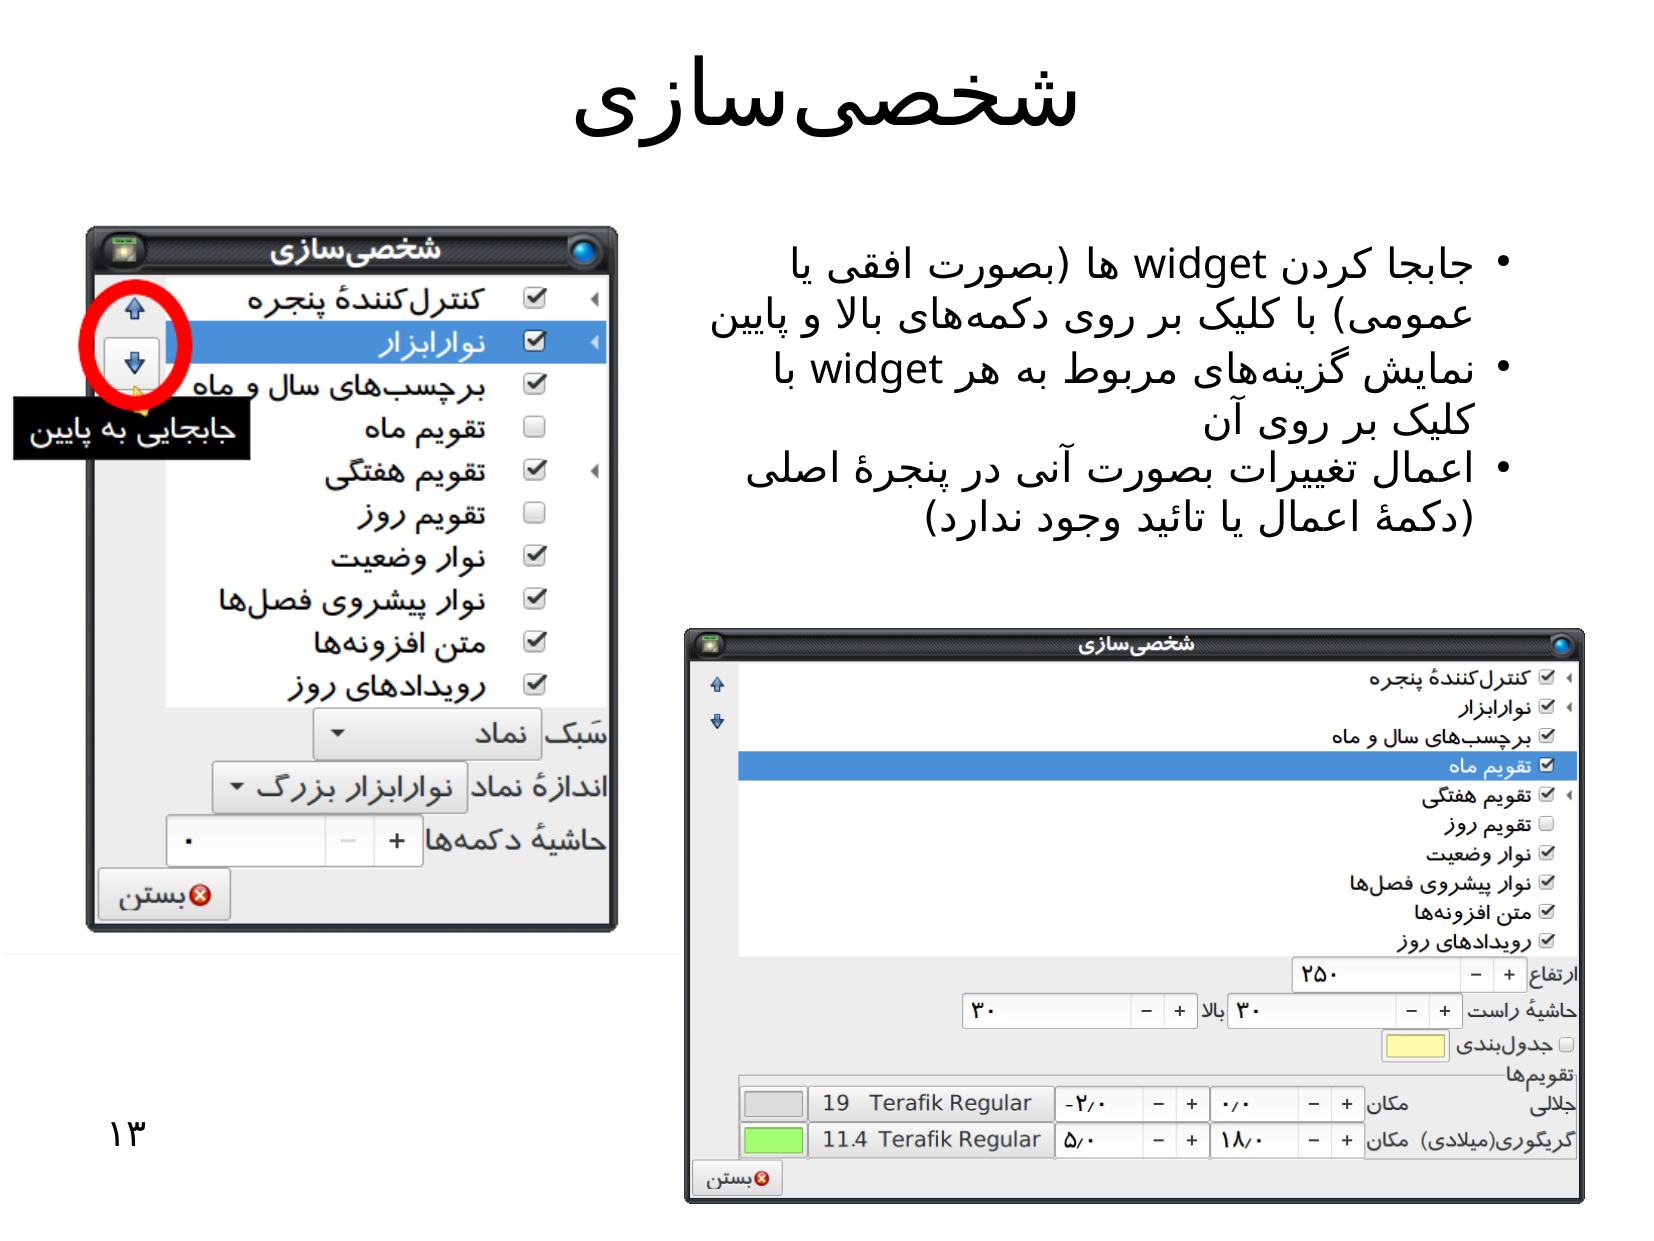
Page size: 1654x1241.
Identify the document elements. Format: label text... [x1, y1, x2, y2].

text_box ۱۳ [91, 1104, 159, 1175]
picture [3, 204, 1585, 1204]
text_box جابجا کردن widget ها (بصورت افقی یا عمومی) با کلیک بر روی دکمه‌های بالا و پایین نمایش گزینه‌های مربوط به هر widget با کلیک بر روی آن اعمال تغییرات بصورت آنی در پنجرهٔ اصلی (دکمهٔ اعمال یا تائید وجود ندارد) [685, 225, 1526, 609]
title شخصی‌سازی [82, 0, 1571, 198]
